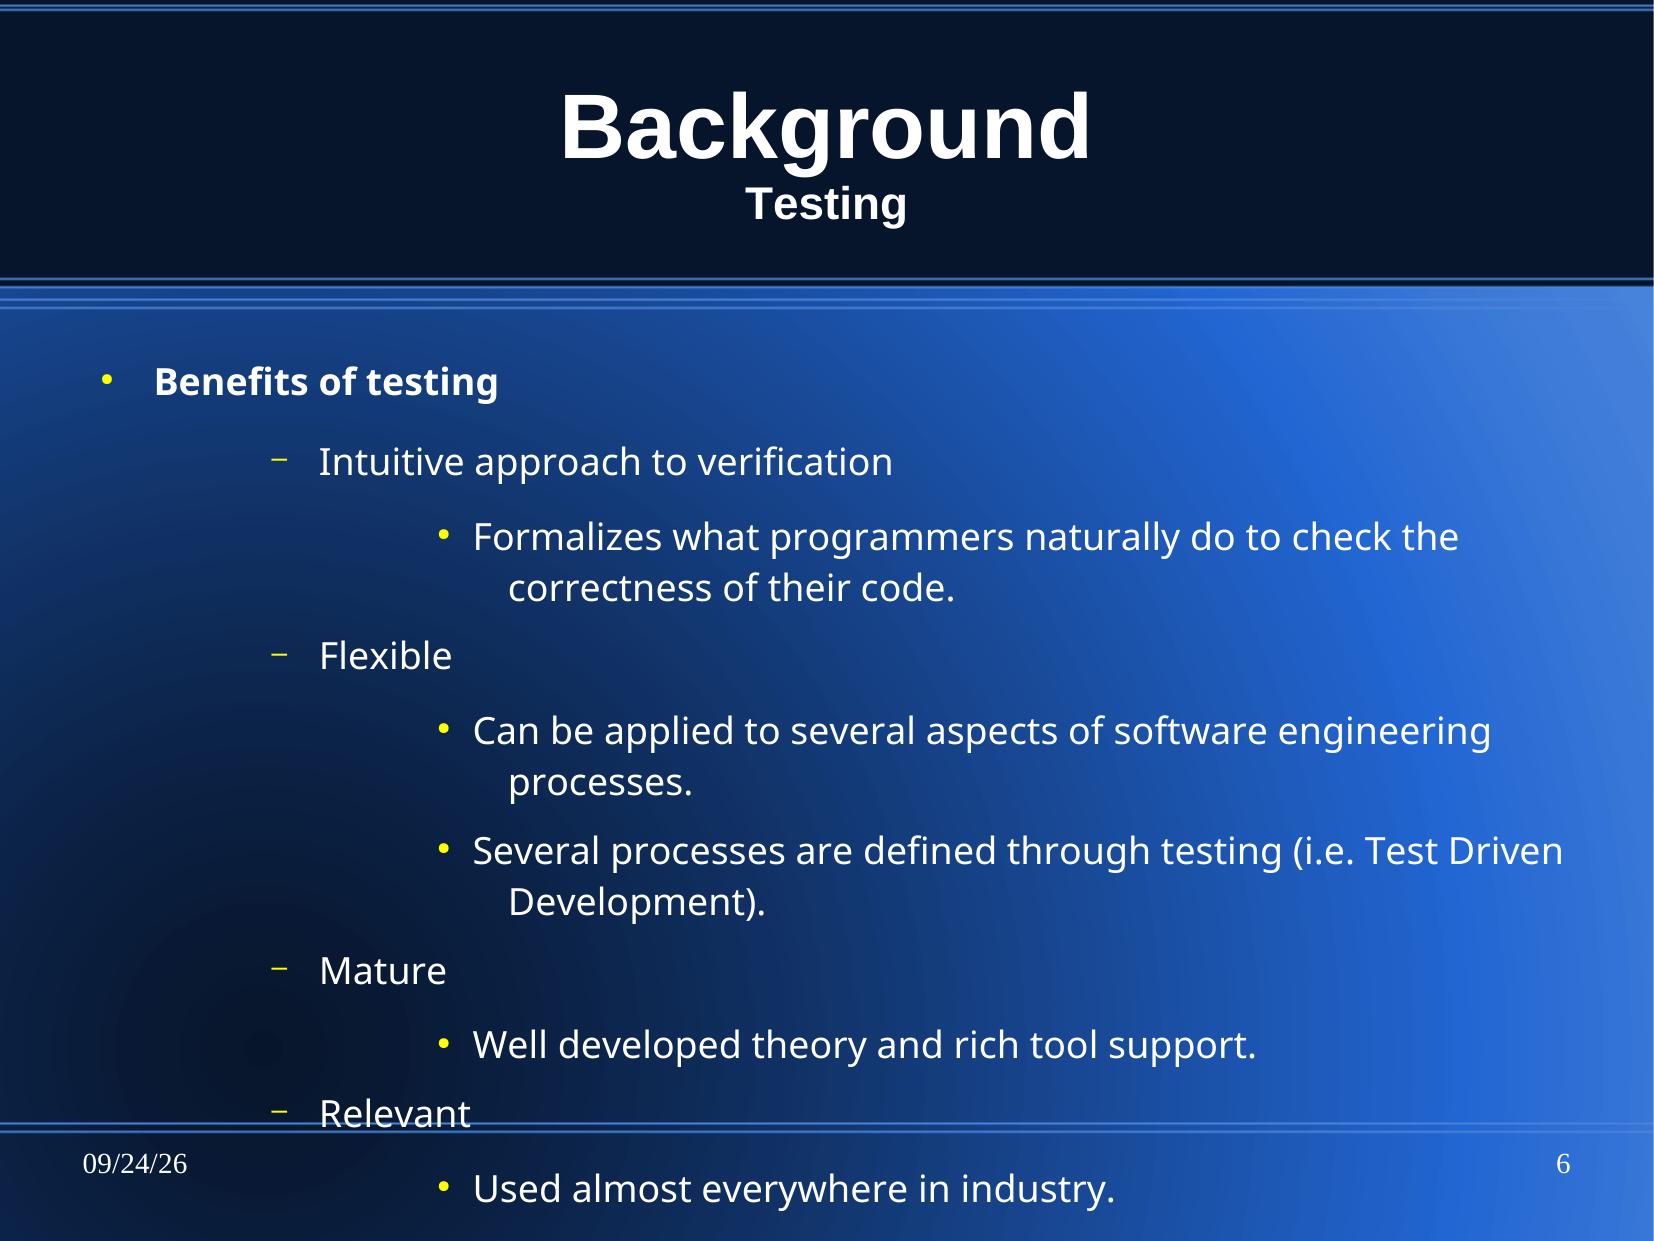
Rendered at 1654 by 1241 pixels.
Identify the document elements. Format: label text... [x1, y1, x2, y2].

list Benefits of testing Intuitive approach to verification Formalizes what programmers naturally do to check the correctness of their code. Flexible Can be applied to several aspects of software engineering processes. Several processes are defined through testing (i.e. Test Driven Development). Mature Well developed theory and rich tool support. Relevant Used almost everywhere in industry. [82, 355, 1571, 1116]
title Background Testing [82, 49, 1571, 257]
picture [0, 0, 1654, 1241]
